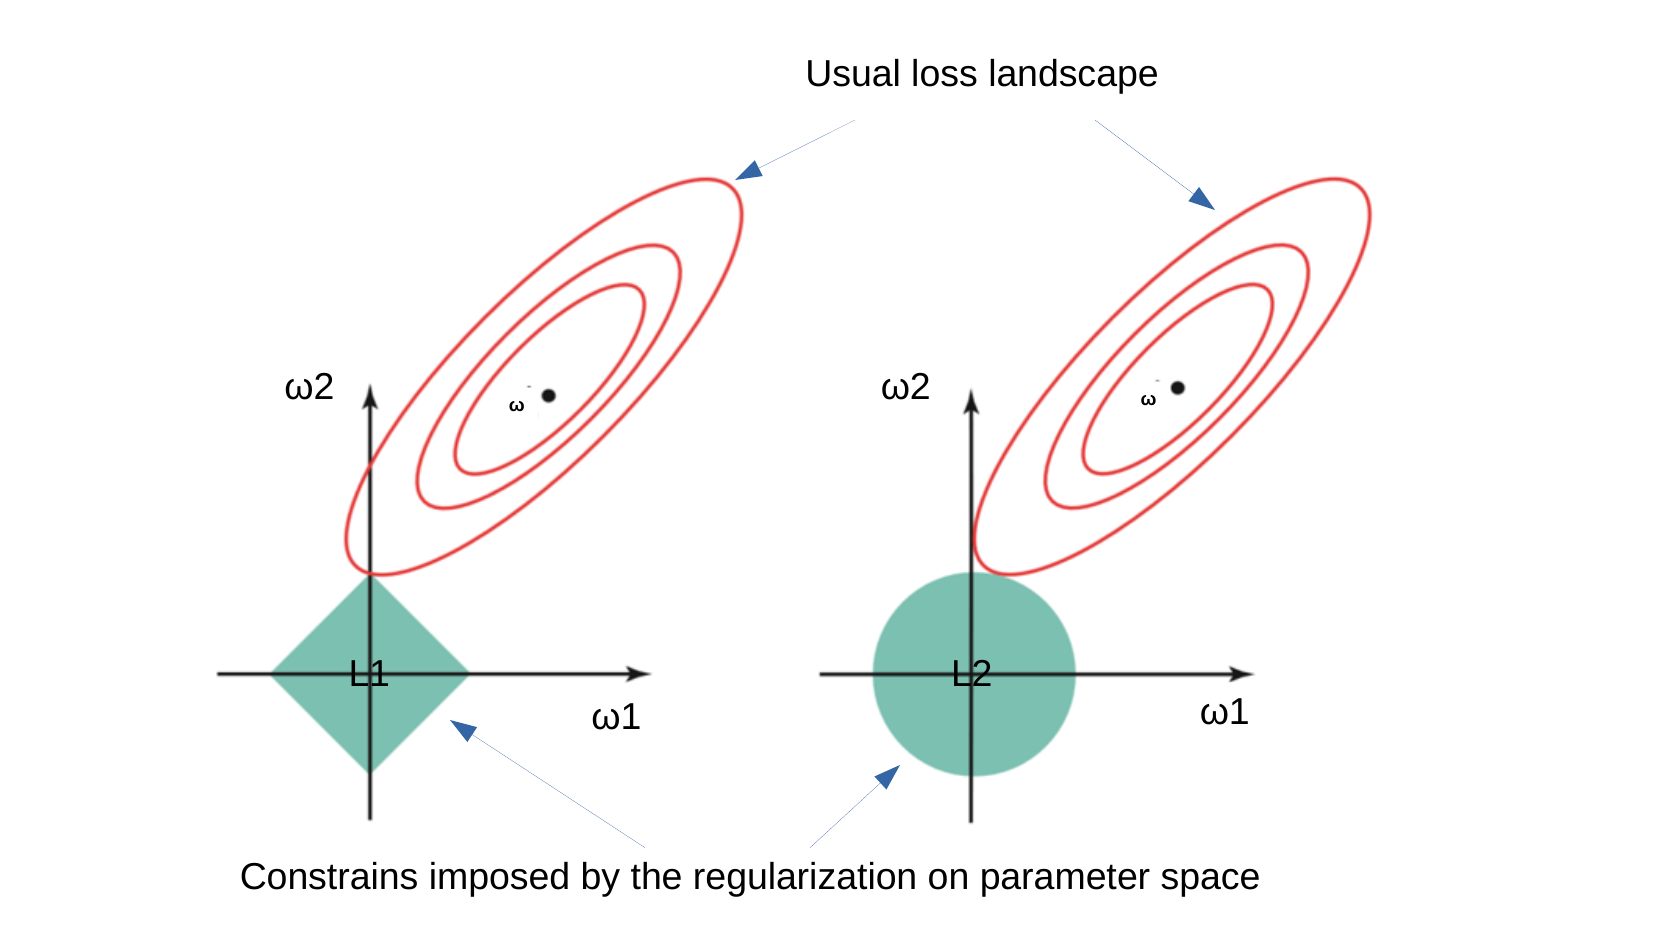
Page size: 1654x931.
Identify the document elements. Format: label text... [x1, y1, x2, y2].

text_box ω2 [269, 357, 360, 418]
text_box Constrains imposed by the regularization on parameter space [225, 847, 1291, 916]
text_box ω2 [866, 357, 957, 418]
text_box ω1 [576, 688, 667, 749]
text_box ω1 [1185, 682, 1276, 743]
text_box L2 [936, 645, 1008, 702]
text_box L1 [333, 645, 406, 702]
text_box ω [1125, 381, 1171, 428]
text_box Usual loss landscape [790, 45, 1201, 106]
text_box ω [494, 387, 539, 434]
picture [120, 142, 1500, 848]
